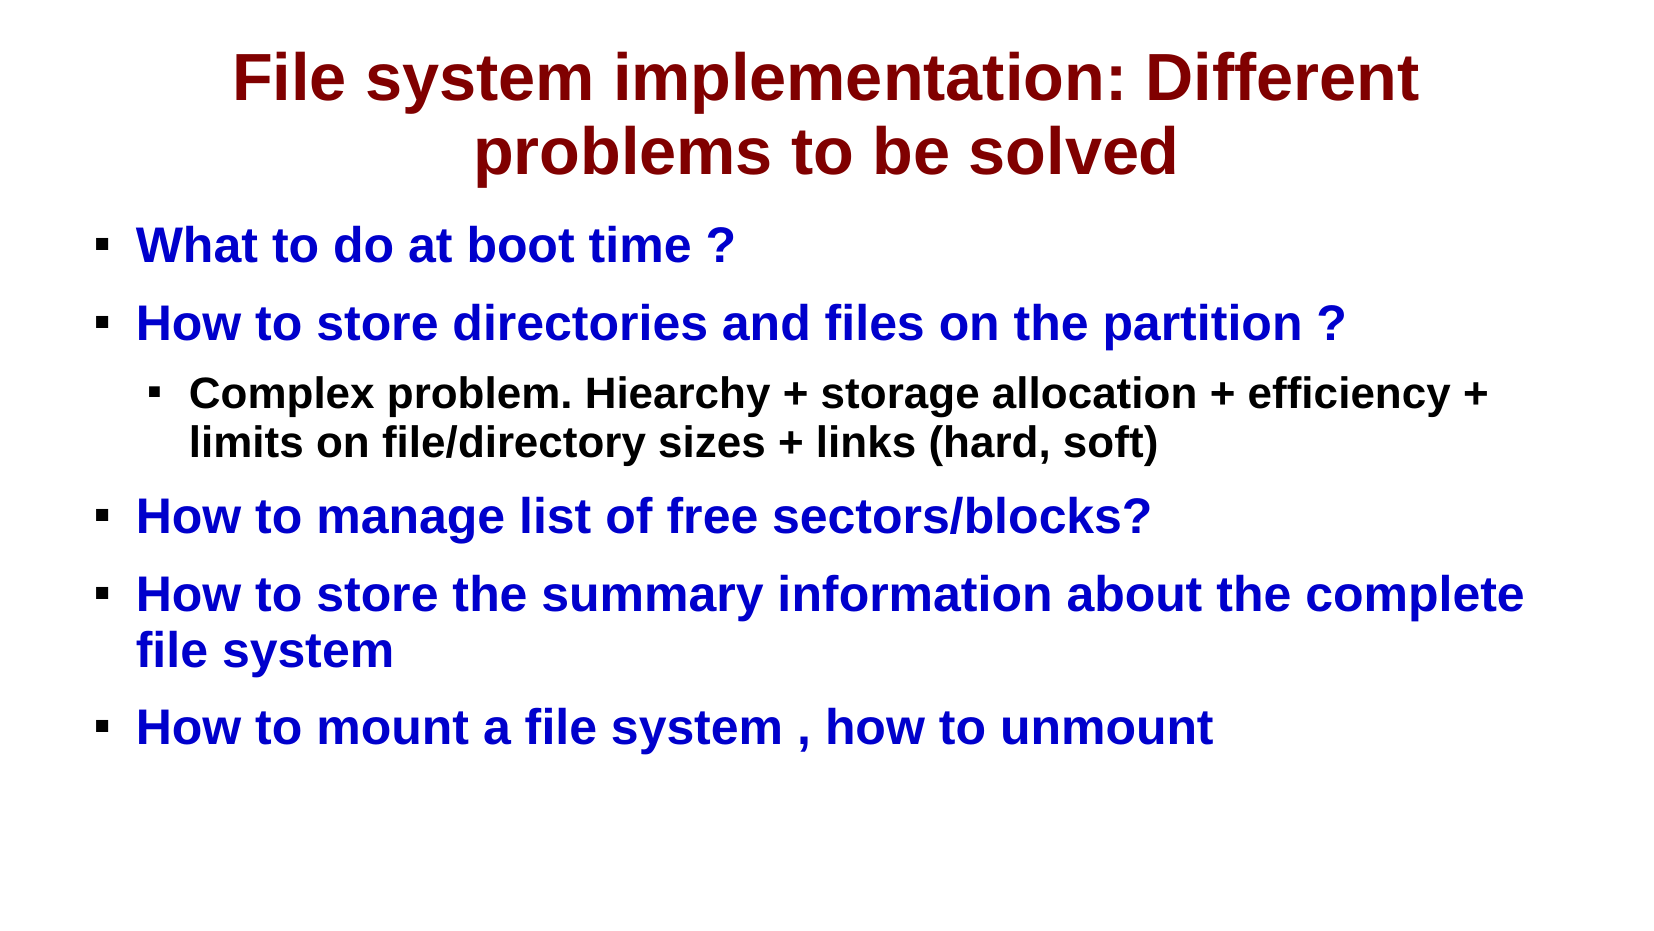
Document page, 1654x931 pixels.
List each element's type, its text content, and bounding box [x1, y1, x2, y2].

title File system implementation: Different problems to be solved [82, 36, 1571, 193]
list What to do at boot time ? How to store directories and files on the partition ? Complex problem. Hiearchy + storage allocation + efficiency + limits on file/directory sizes + links (hard, soft) How to manage list of free sectors/blocks? How to store the summary information about the complete file system How to mount a file system , how to unmount [82, 217, 1571, 757]
